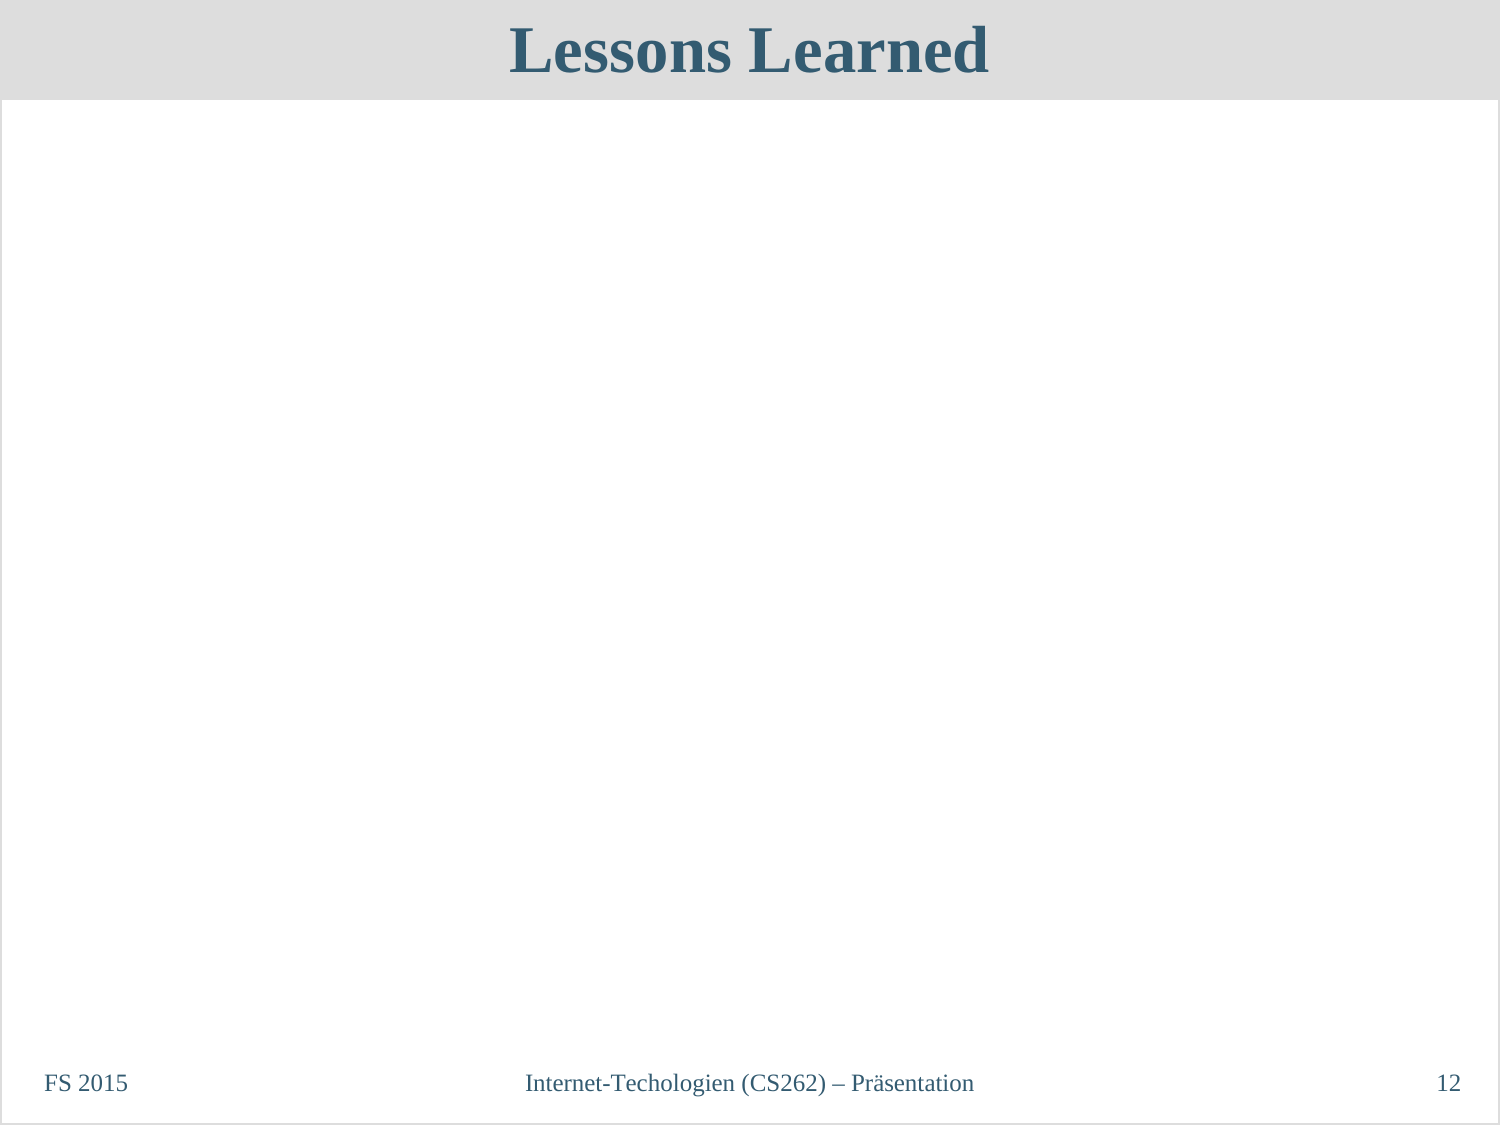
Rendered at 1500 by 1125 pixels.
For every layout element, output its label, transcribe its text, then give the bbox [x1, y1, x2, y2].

text_box FS 2015 [29, 1058, 195, 1097]
title Lessons Learned [0, 0, 1500, 100]
text_box <Nummer> [1375, 1058, 1477, 1097]
text_box Internet-Techologien (CS262) – Präsentation [300, 1058, 1201, 1107]
